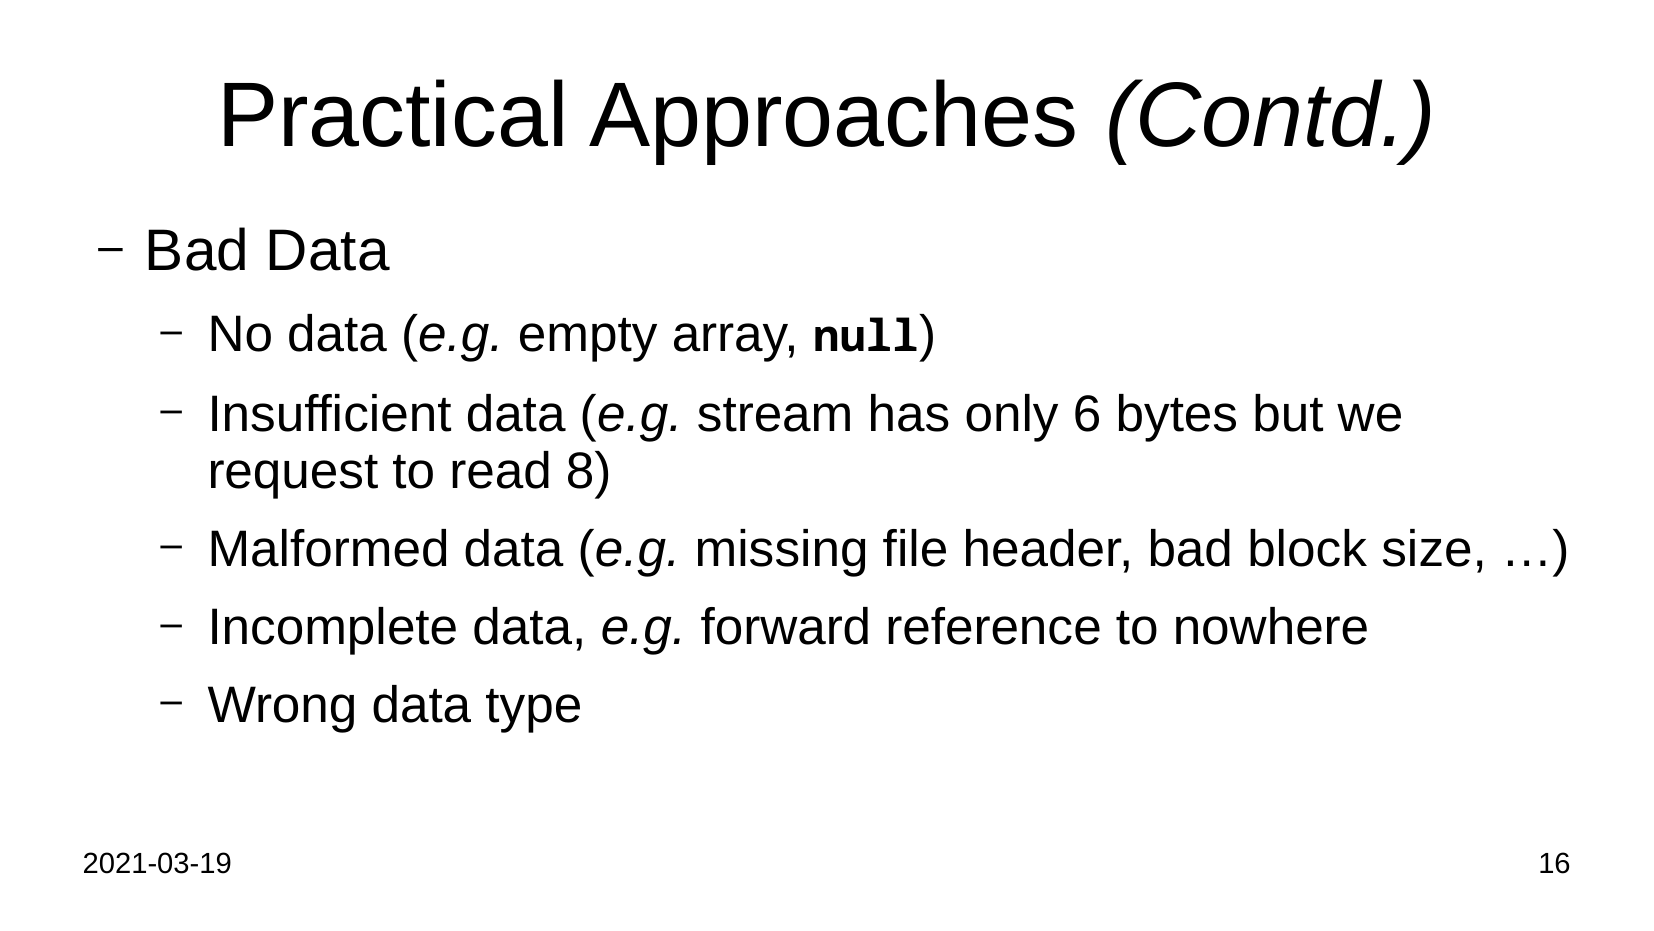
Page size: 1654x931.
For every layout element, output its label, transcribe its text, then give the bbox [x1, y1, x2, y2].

title Practical Approaches (Contd.) [82, 37, 1571, 193]
list Bad Data No data (e.g. empty array, null) Insufficient data (e.g. stream has only 6 bytes but we request to read 8) Malformed data (e.g. missing file header, bad block size, …) Incomplete data, e.g. forward reference to nowhere Wrong data type [82, 217, 1571, 758]
